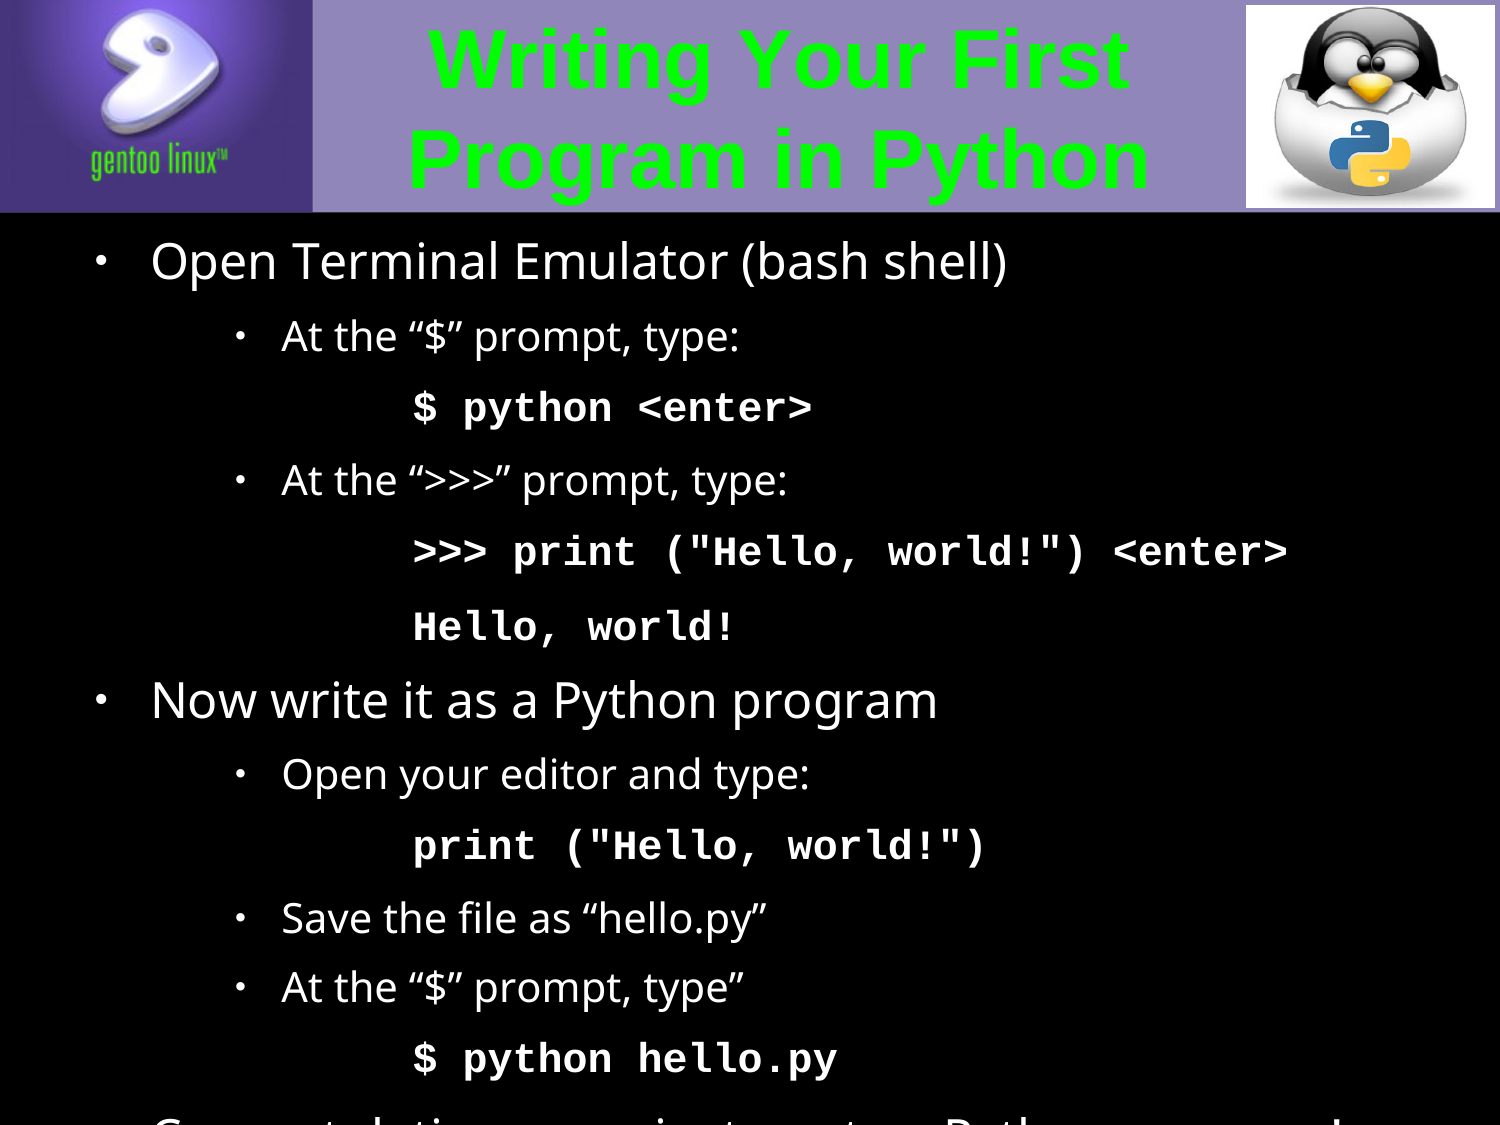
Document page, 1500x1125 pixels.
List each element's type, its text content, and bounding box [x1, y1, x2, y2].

list Open Terminal Emulator (bash shell) At the “$” prompt, type: $ python <enter> At the “>>>” prompt, type: >>> print ("Hello, world!") <enter> Hello, world! Now write it as a Python program Open your editor and type: print ("Hello, world!") Save the file as “hello.py” At the “$” prompt, type” $ python hello.py Congratulations, you just wrote a Python program! [37, 226, 1469, 1098]
picture [1246, 5, 1495, 208]
picture [0, 0, 302, 184]
title Writing Your First Program in Python [324, 9, 1235, 203]
